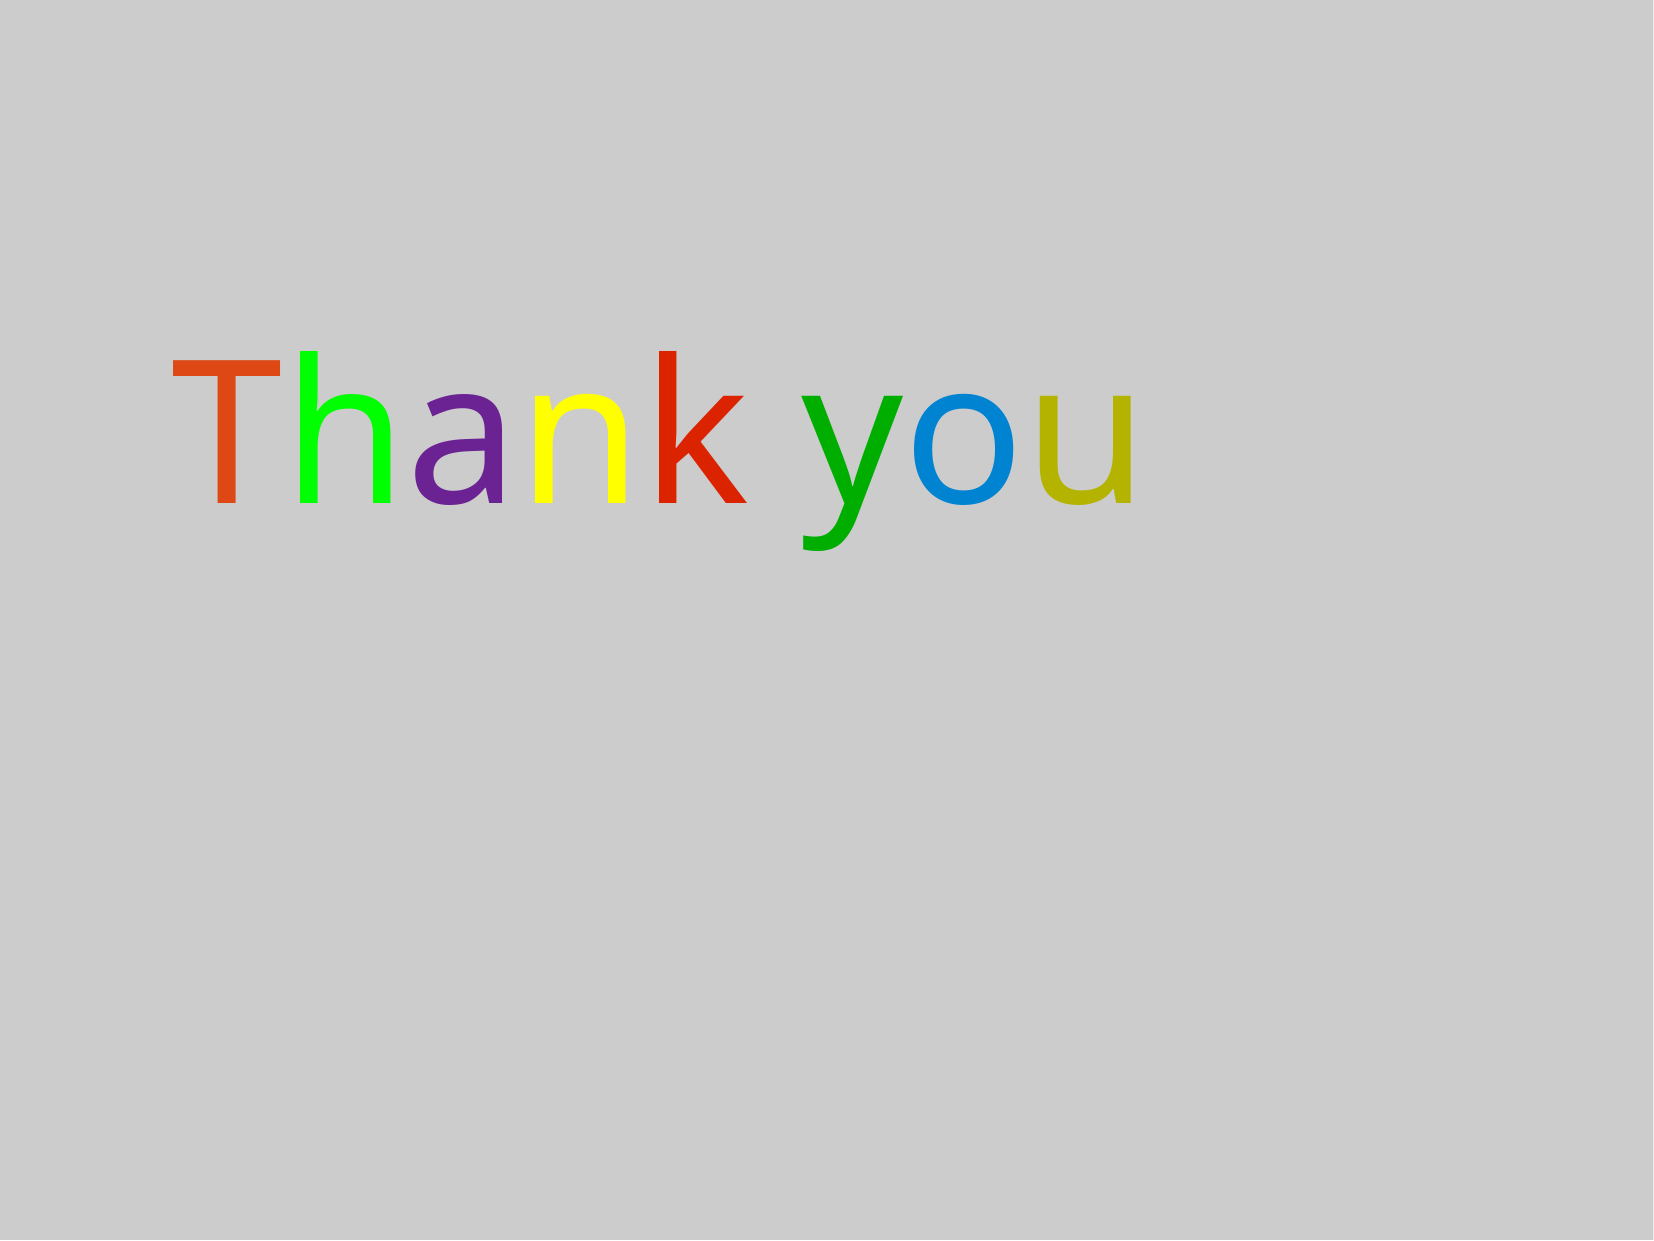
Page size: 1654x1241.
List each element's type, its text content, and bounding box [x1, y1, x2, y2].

list Thank you [82, 290, 1538, 1010]
